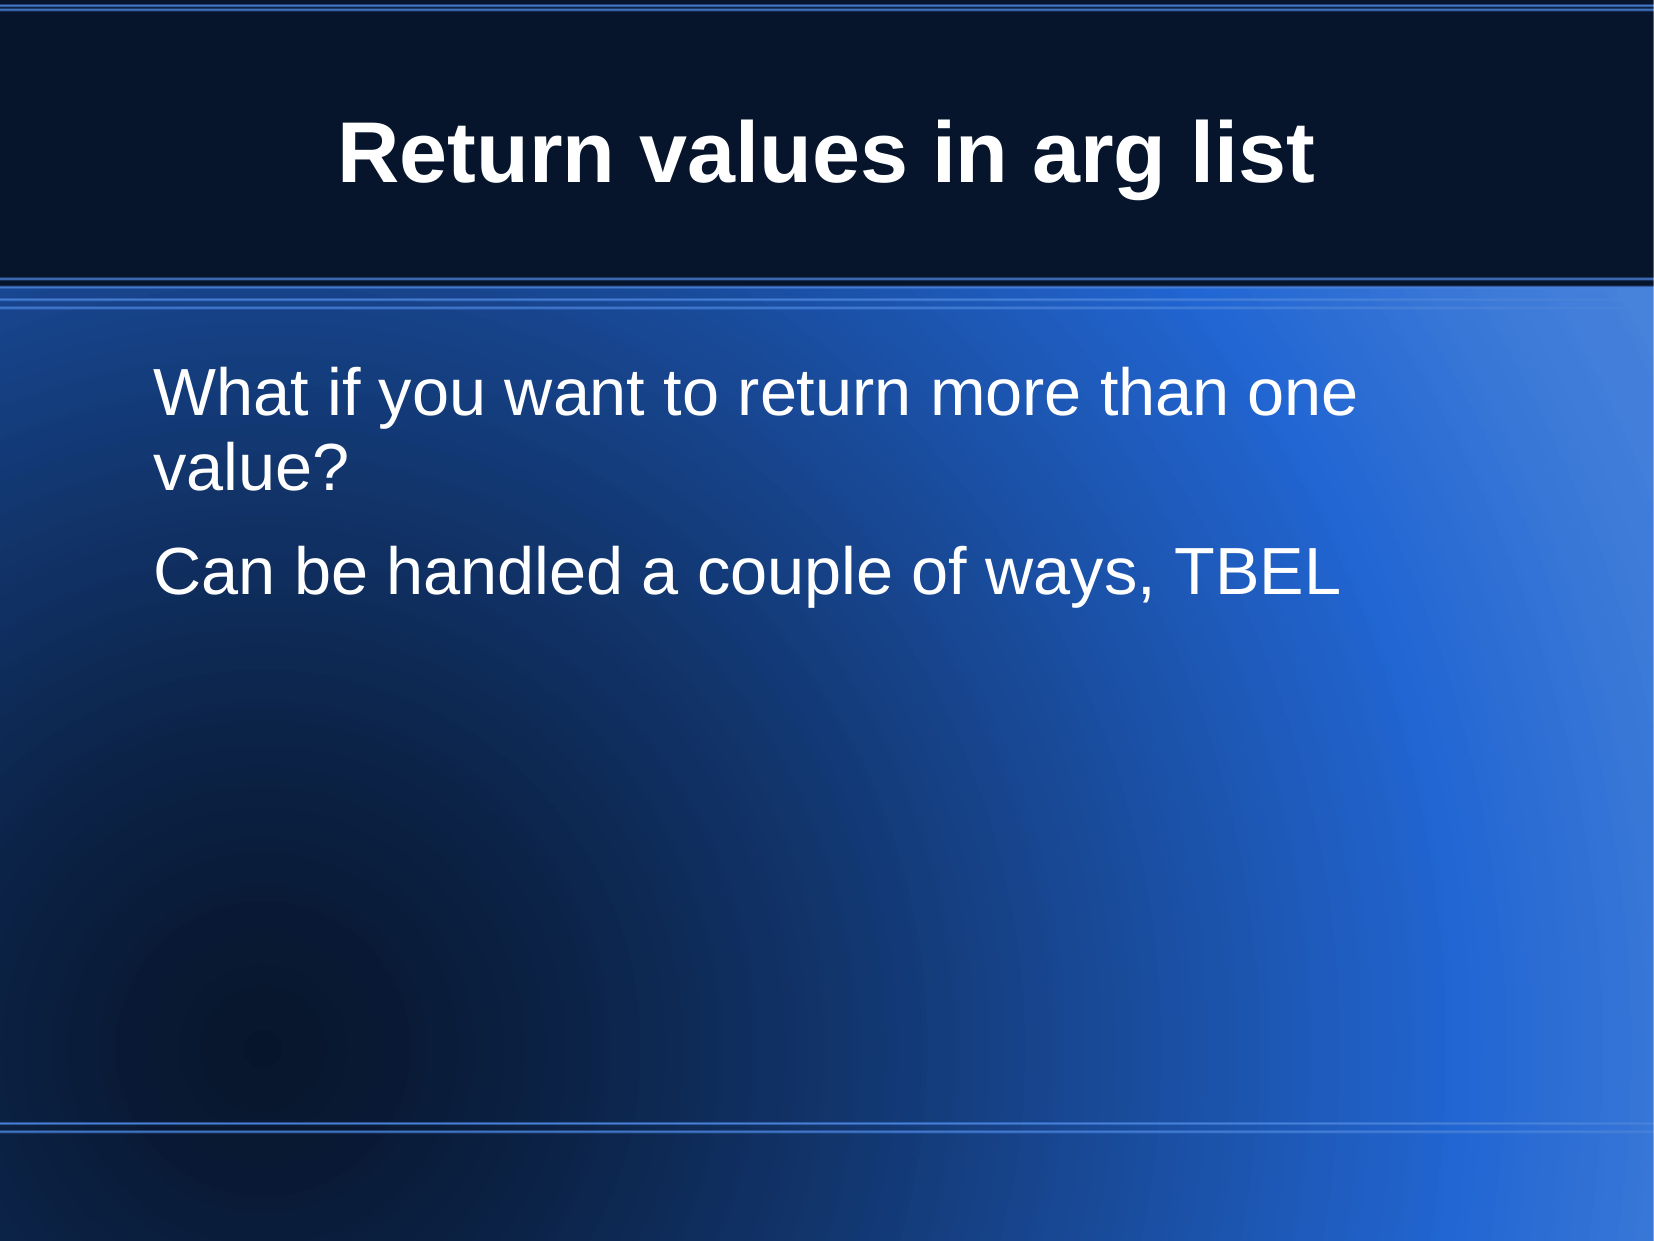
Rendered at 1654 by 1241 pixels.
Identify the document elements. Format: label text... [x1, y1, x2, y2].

title Return values in arg list [82, 49, 1571, 257]
list What if you want to return more than one value? Can be handled a couple of ways, TBEL [82, 355, 1571, 1058]
picture [0, 0, 1654, 1241]
